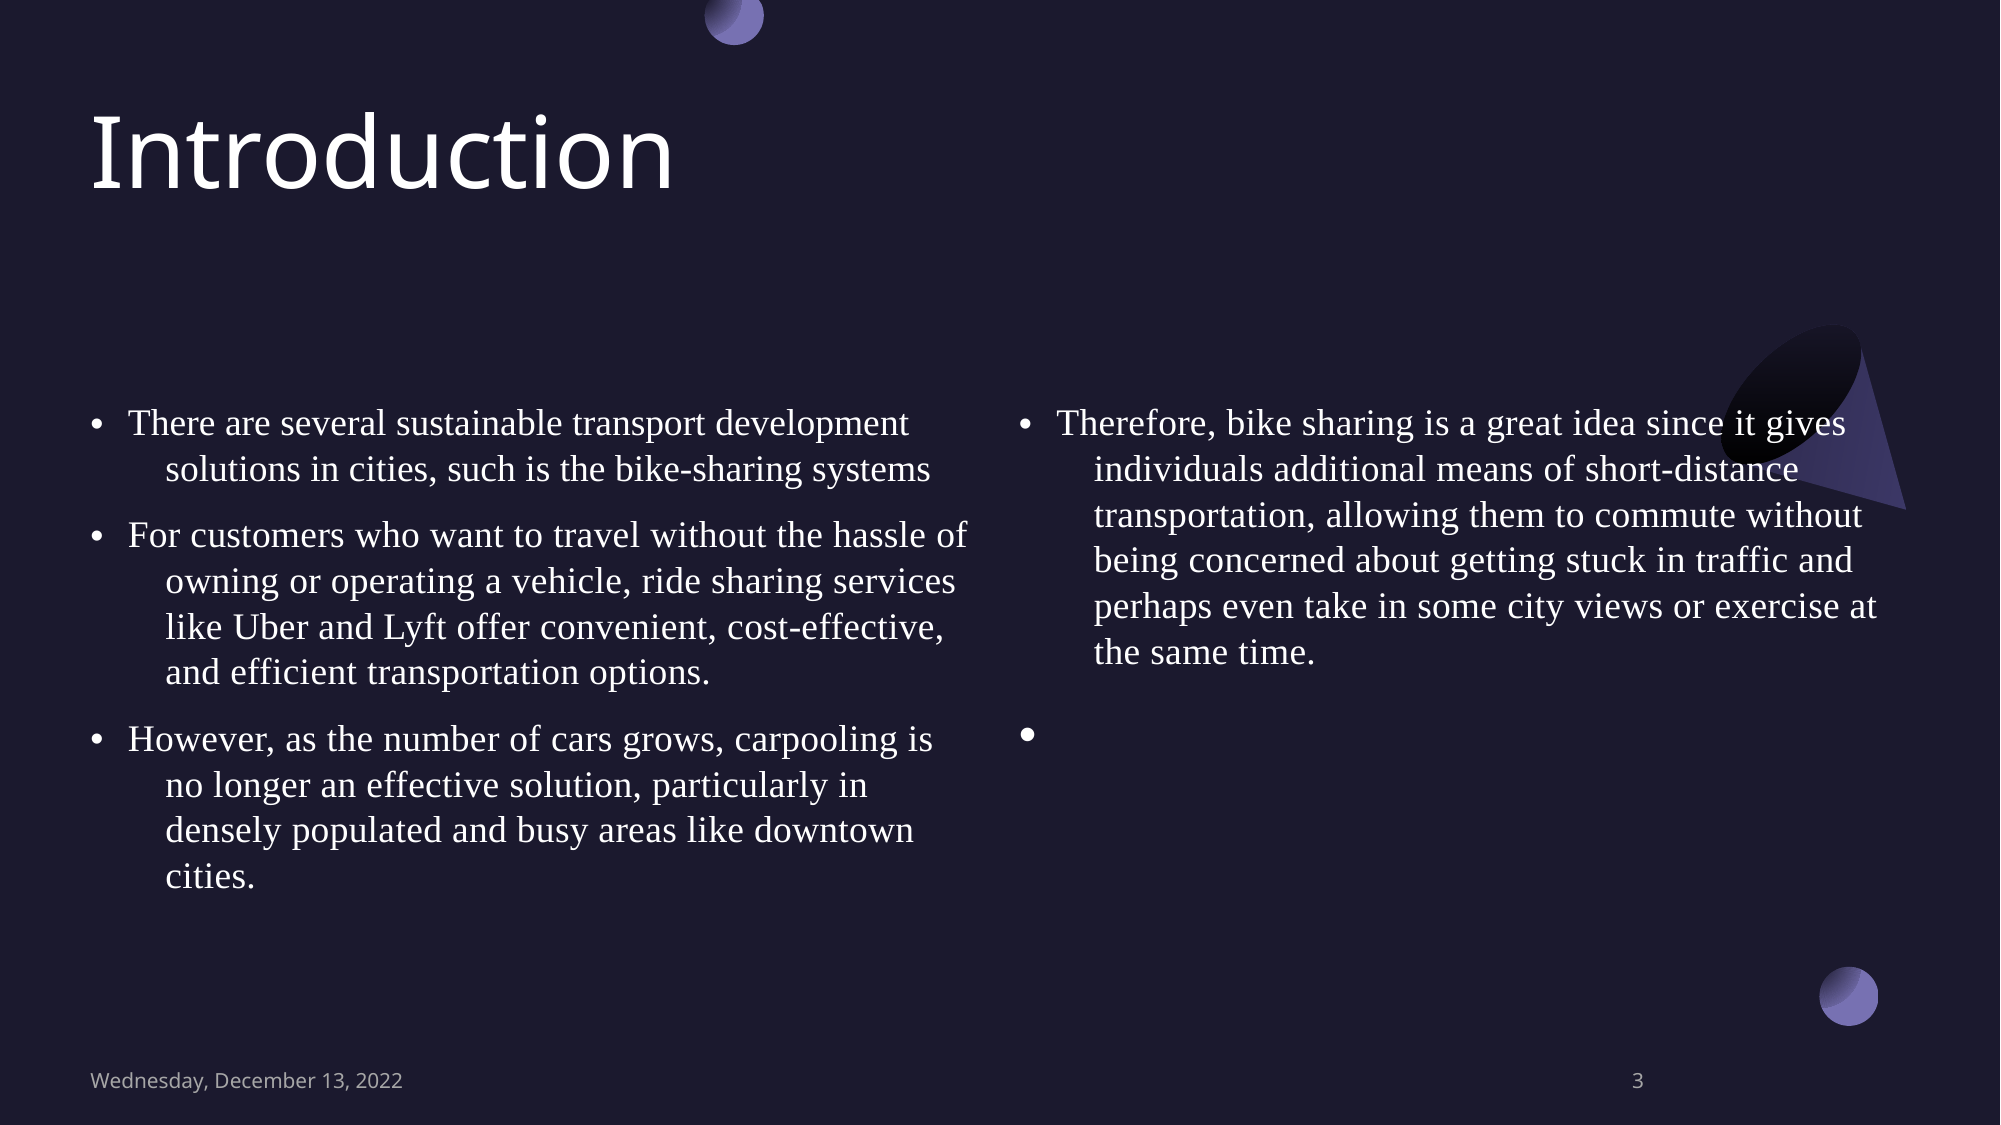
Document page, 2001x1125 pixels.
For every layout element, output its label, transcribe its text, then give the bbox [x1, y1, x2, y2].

text_box [1733, 324, 1876, 398]
list There are several sustainable transport development solutions in cities, such is the bike-sharing systems For customers who want to travel without the hassle of owning or operating a vehicle, ride sharing services like Uber and Lyft offer convenient, cost-effective, and efficient transportation options. However, as the number of cars grows, carpooling is no longer an effective solution, particularly in densely populated and busy areas like downtown cities. [90, 398, 981, 975]
text_box [704, 0, 764, 46]
text_box 3 [1632, 1067, 1910, 1093]
list Therefore, bike sharing is a great idea since it gives individuals additional means of short-distance transportation, allowing them to commute without being concerned about getting stuck in traffic and perhaps even take in some city views or exercise at the same time. [1019, 398, 1911, 975]
title Introduction [90, 90, 1911, 309]
text_box Wednesday, December 13, 2022 [90, 1067, 522, 1093]
